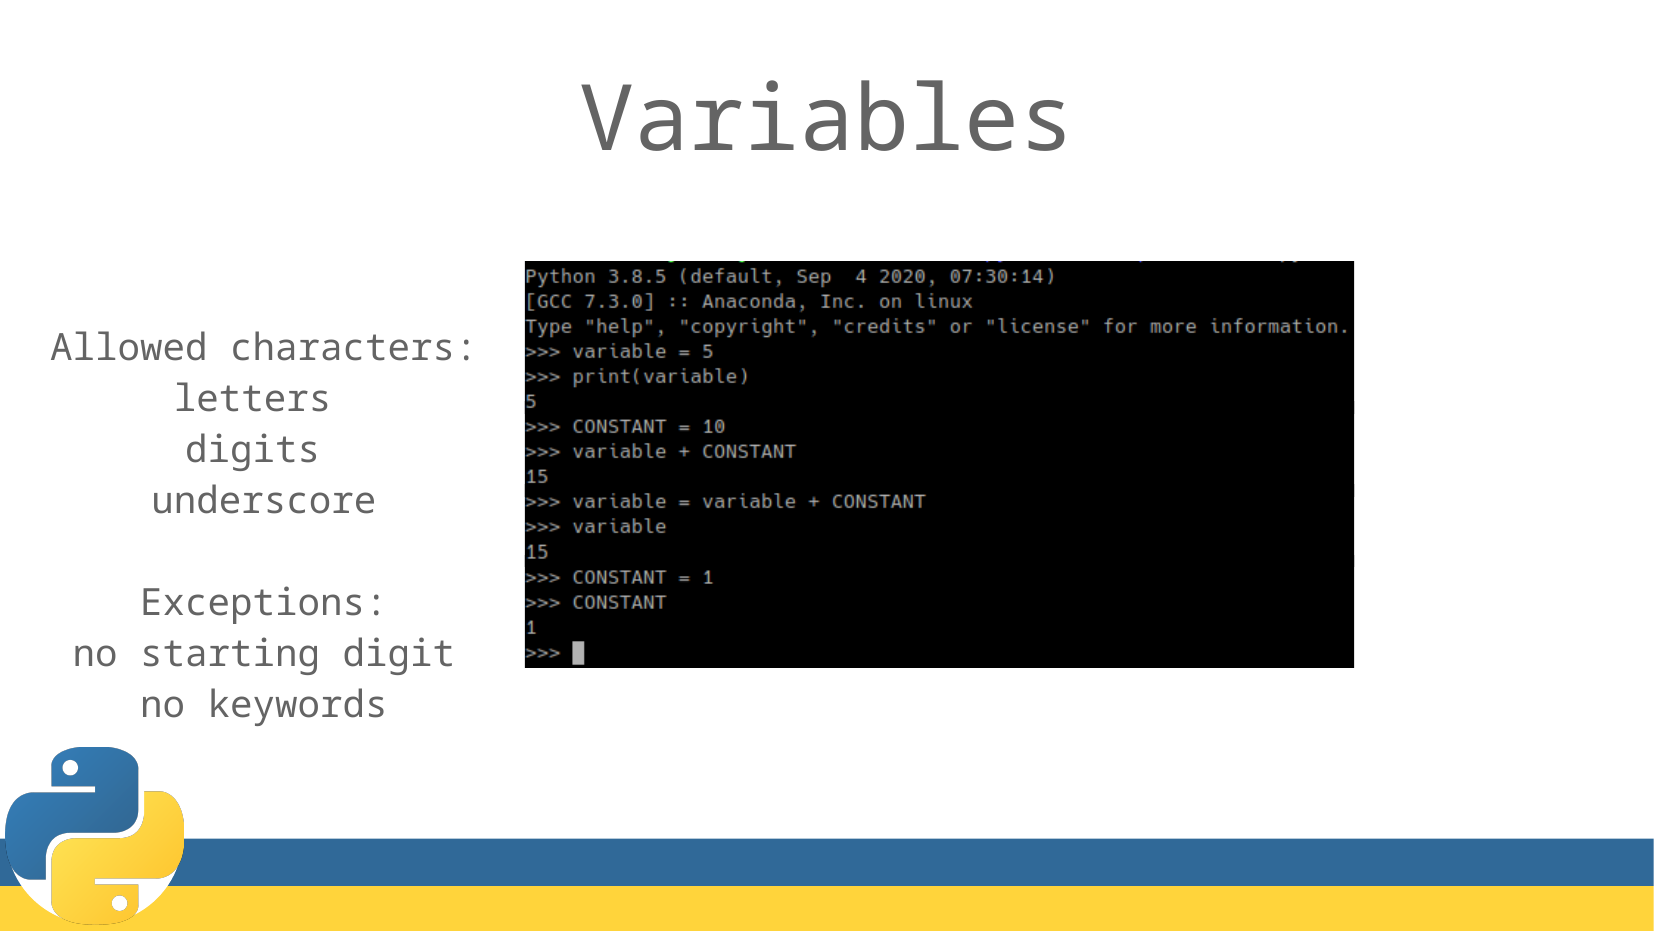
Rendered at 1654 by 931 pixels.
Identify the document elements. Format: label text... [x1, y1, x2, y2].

text_box Allowed characters: letters digits underscore Exceptions: no starting digit no keywords [35, 312, 508, 628]
picture [524, 261, 1355, 668]
title Variables [82, 37, 1571, 193]
picture [5, 747, 184, 925]
